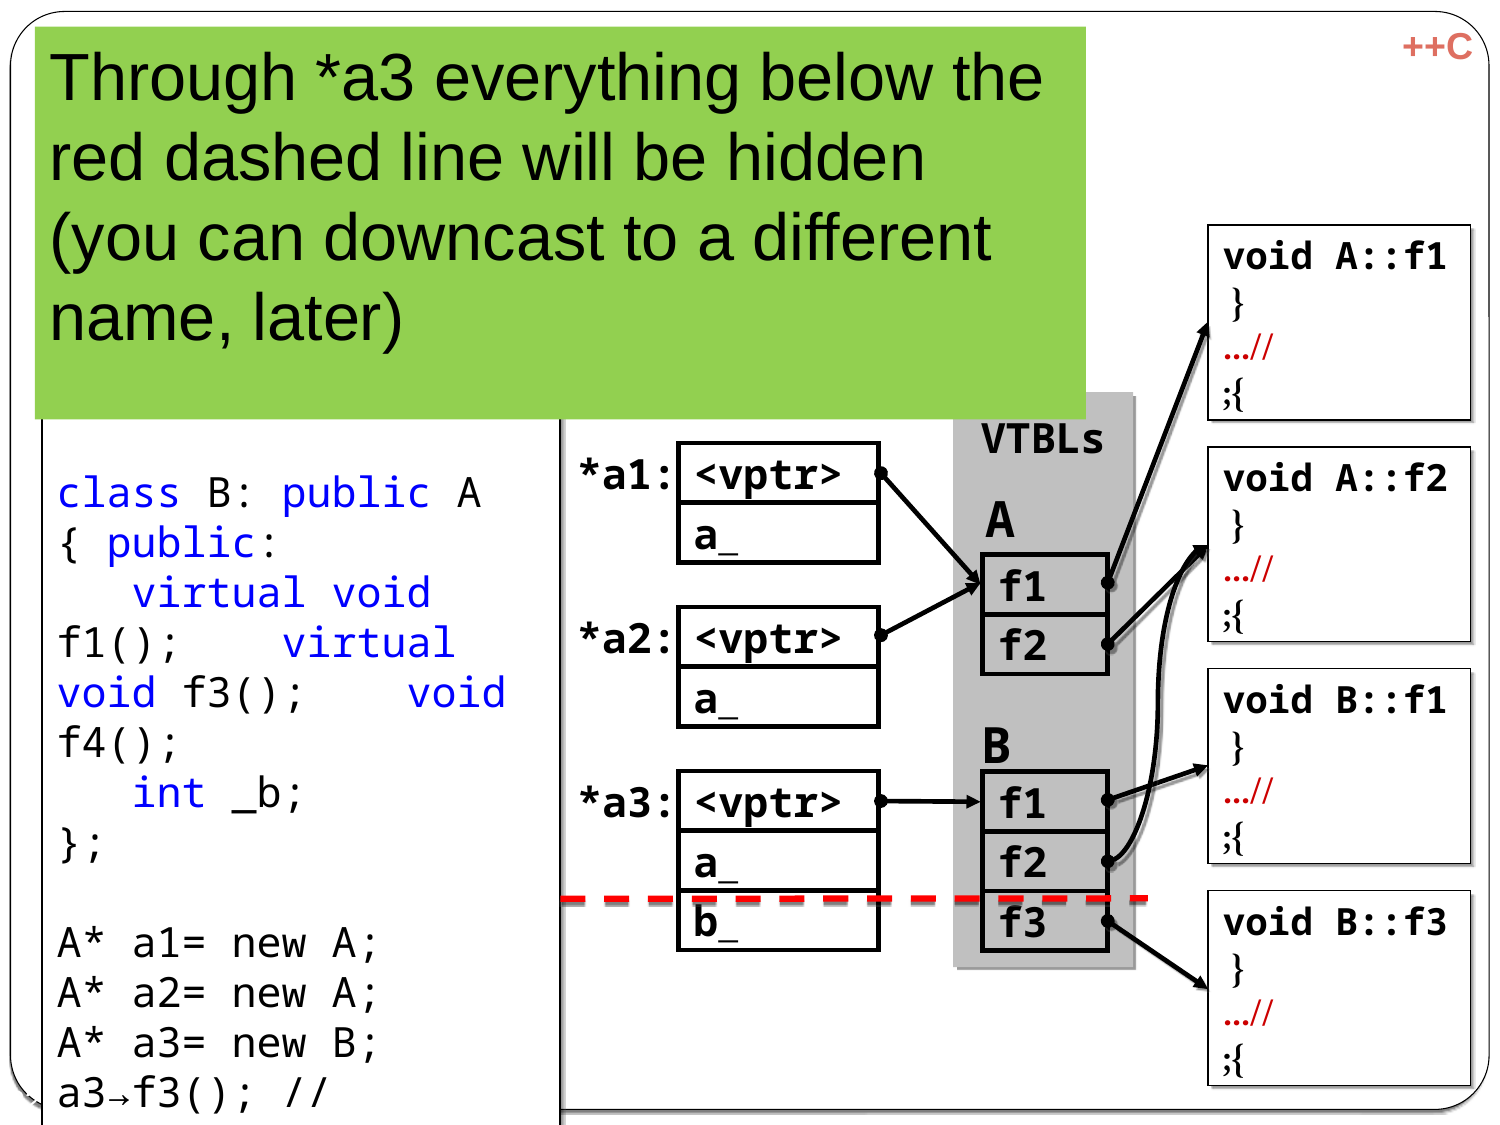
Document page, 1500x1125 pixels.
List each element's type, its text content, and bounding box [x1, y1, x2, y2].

text_box [1108, 845, 1134, 935]
text_box _a [678, 502, 879, 563]
text_box class A { public: virtual void f1(); virtual void f2(); int _a; }; class B: public A { public: virtual void f1(); virtual void f3(); void f4(); int _b; }; A* a1= new A; A* a2= new A; A* a3= new B; a3→f3(); // comp.err. [41, 420, 561, 1125]
text_box *a3: [547, 753, 708, 849]
text_box [1108, 795, 1134, 856]
text_box A [970, 479, 1031, 555]
text_box *a2: [546, 589, 707, 685]
text_box _a [678, 666, 879, 727]
text_box Through *a3 everything below the red dashed line will be hidden (you can downcast to a different name, later) [34, 26, 1086, 420]
text_box _a [678, 830, 879, 890]
text_box [953, 392, 1134, 968]
text_box f2 [982, 831, 1108, 891]
text_box VTBLs [966, 404, 1121, 470]
text_box [1108, 526, 1134, 637]
text_box f3 [982, 891, 1108, 951]
text_box <vptr> [707, 606, 879, 666]
text_box f1 [982, 771, 1108, 831]
text_box _b [678, 890, 879, 950]
text_box [953, 559, 973, 594]
slide_number <number> [0, 1074, 50, 1125]
text_box *a1: [546, 425, 707, 521]
text_box <vptr> [708, 771, 879, 830]
text_box f2 [982, 614, 1108, 674]
text_box void A::f2 { //... }; [1208, 446, 1471, 642]
text_box <vptr> [707, 443, 879, 502]
text_box void B::f3 { //... }; [1208, 890, 1471, 1086]
text_box void A::f1 { //... }; [1208, 224, 1471, 420]
text_box B [967, 705, 1027, 781]
text_box f1 [982, 554, 1108, 614]
text_box void B::f1 { //... }; [1208, 668, 1471, 864]
